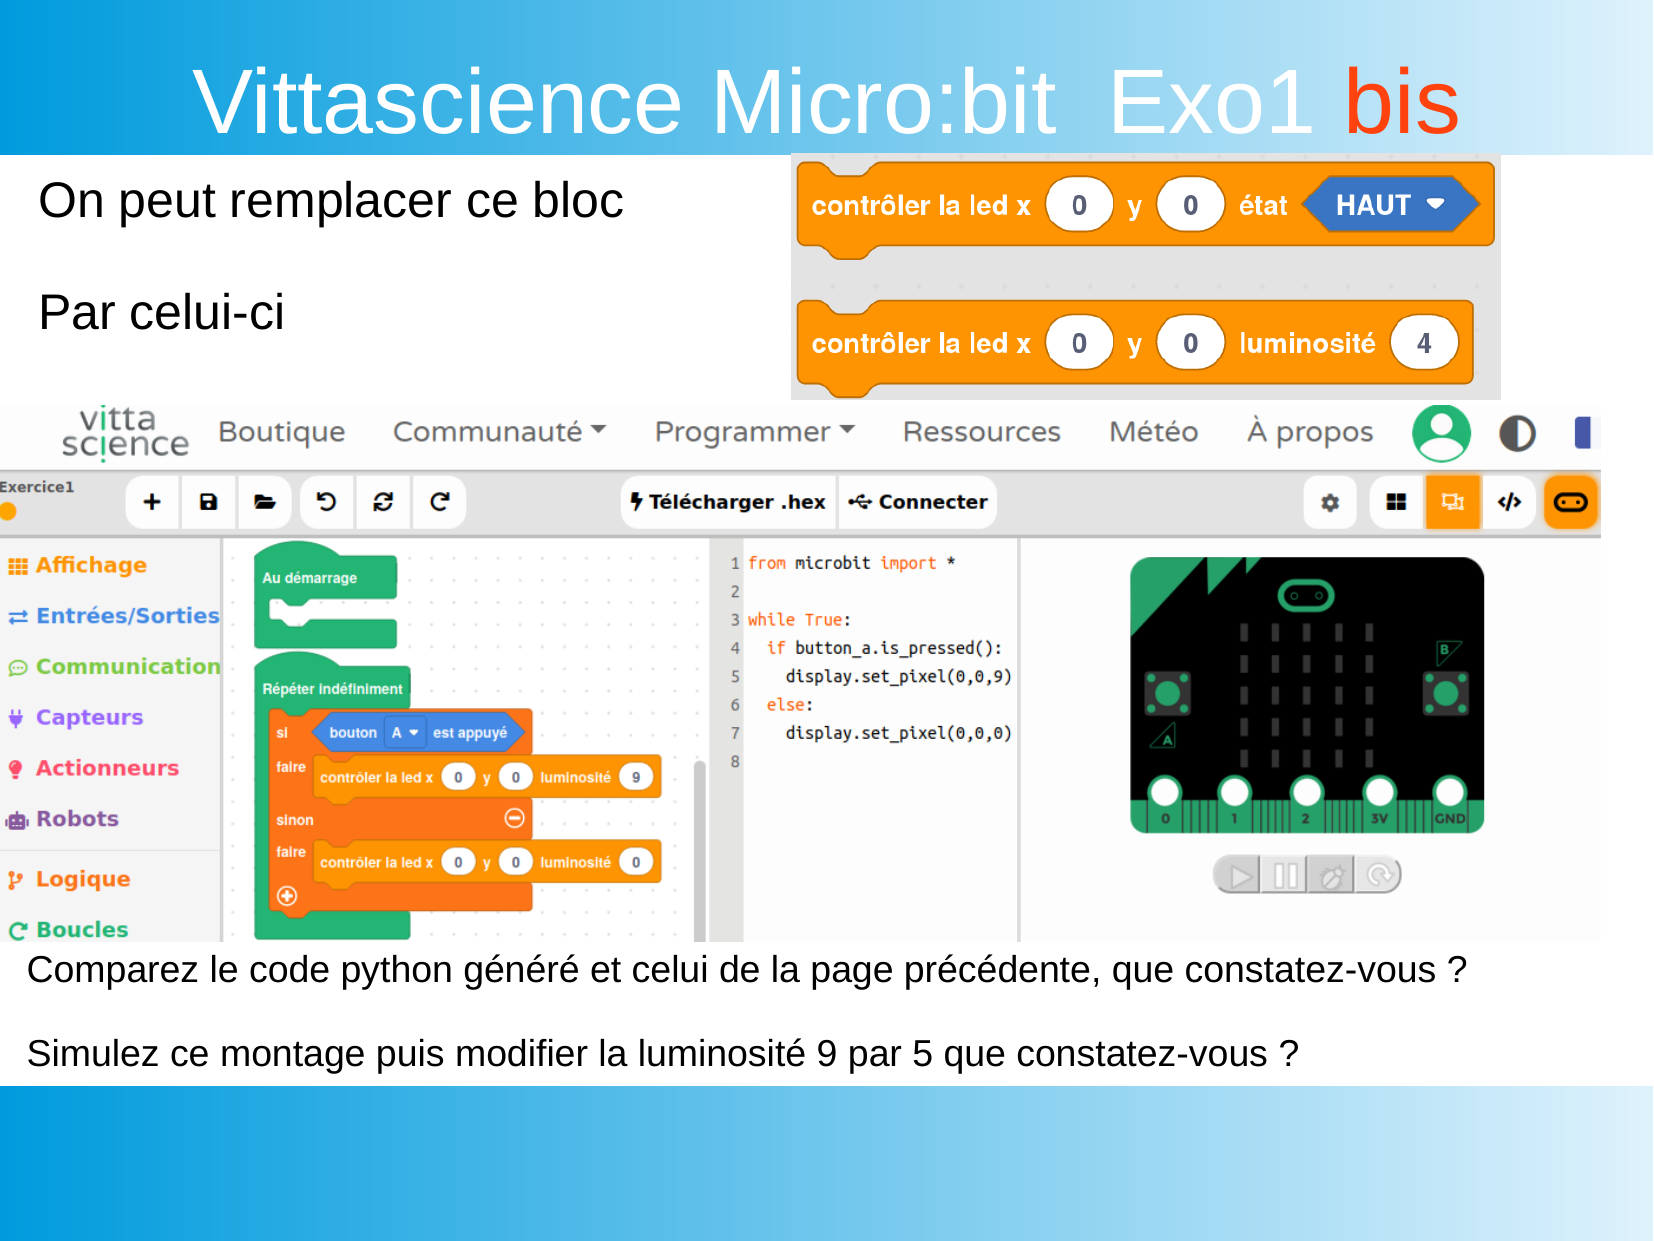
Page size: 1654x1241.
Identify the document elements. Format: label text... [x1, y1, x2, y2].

title Vittascience Micro:bit Exo1 bis [82, 49, 1571, 155]
picture [791, 153, 1501, 400]
picture [0, 405, 1601, 942]
text_box Comparez le code python généré et celui de la page précédente, que constatez-vous ? Simulez ce montage puis modifier la luminosité 9 par 5 que constatez-vous ? [11, 941, 1619, 1082]
text_box On peut remplacer ce bloc Par celui-ci [23, 165, 674, 438]
